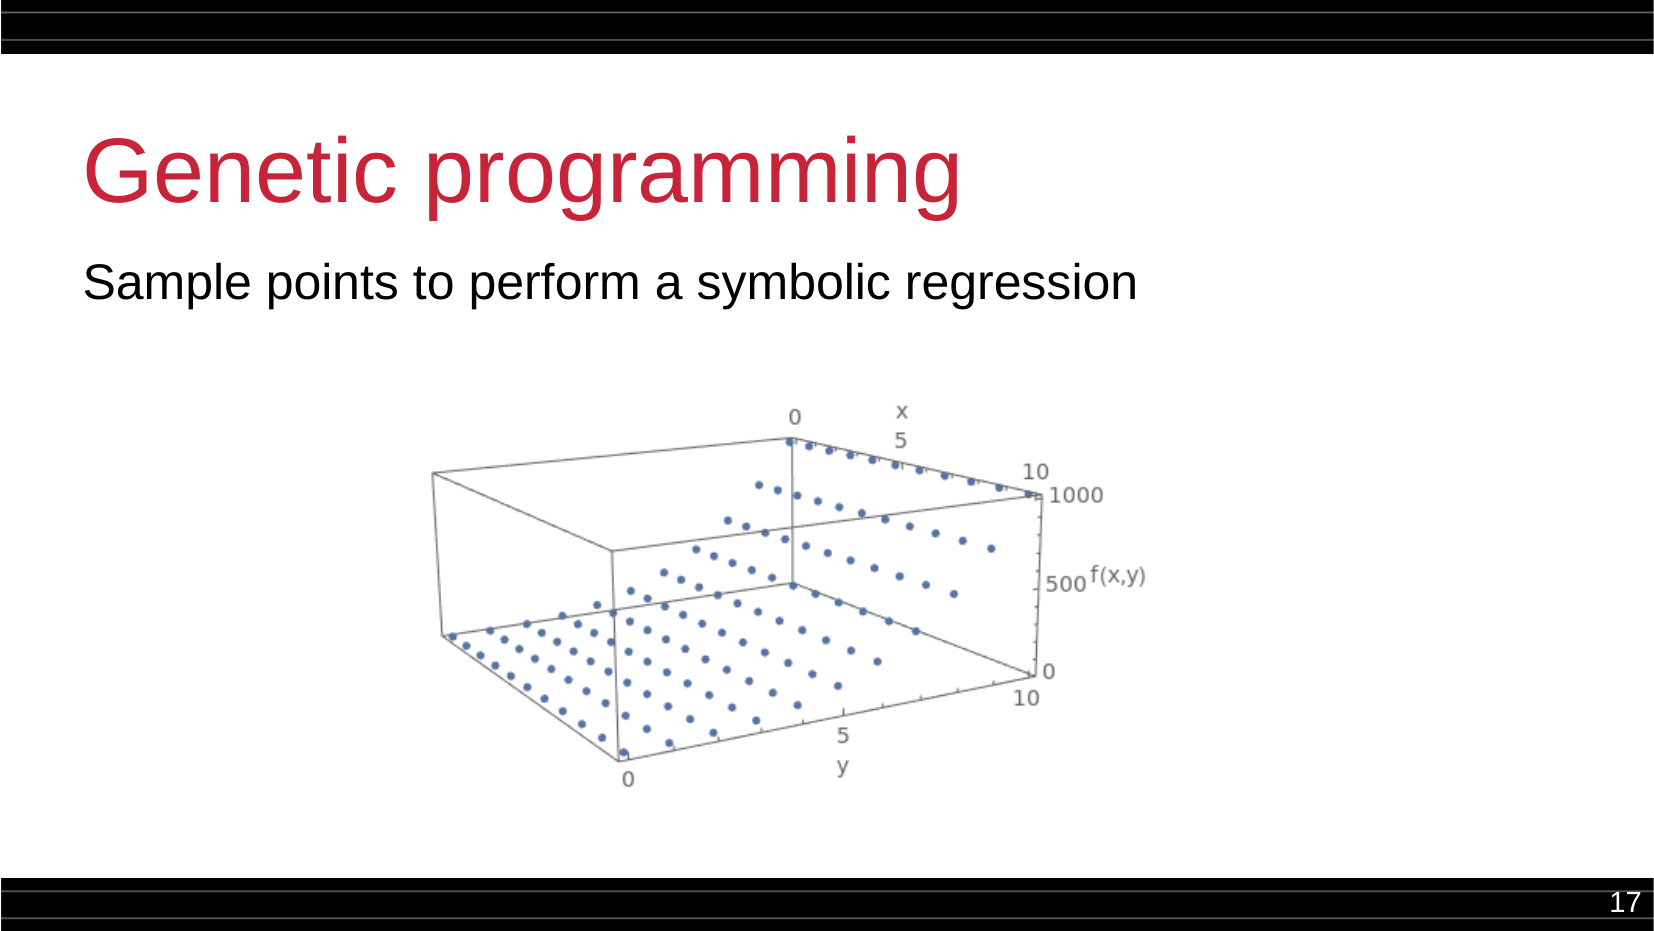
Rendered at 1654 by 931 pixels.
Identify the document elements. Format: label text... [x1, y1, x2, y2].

picture [1, 878, 1654, 931]
picture [413, 389, 1170, 798]
title Genetic programming [82, 92, 1571, 249]
picture [1, 0, 1654, 54]
list Sample points to perform a symbolic regression [11, 253, 1571, 443]
